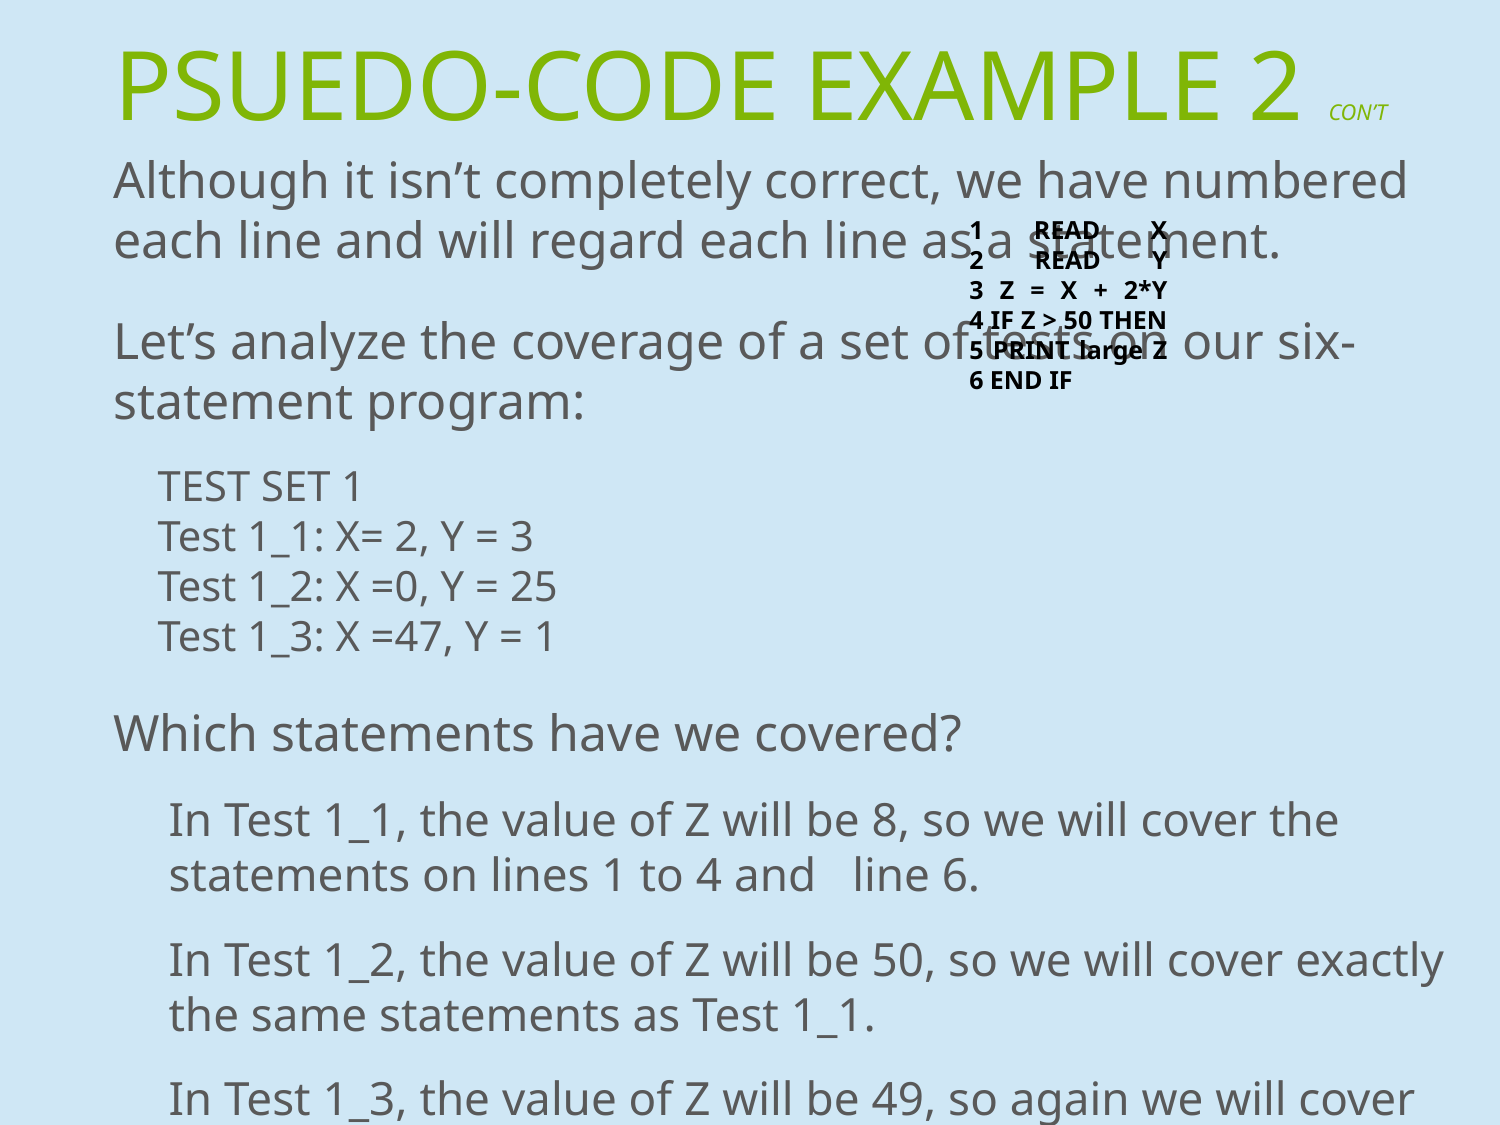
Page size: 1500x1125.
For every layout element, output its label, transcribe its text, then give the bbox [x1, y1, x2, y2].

text_box 1 READ X 2 READ Y 3 Z = X + 2*Y 4 IF Z > 50 THEN 5 PRINT large Z 6 END IF [879, 207, 1183, 432]
list Although it isn’t completely correct, we have numbered each line and will regard each line as a statement. Let’s analyze the coverage of a set of tests on our six-statement program: TEST SET 1 Test 1_1: X= 2, Y = 3 Test 1_2: X =0, Y = 25 Test 1_3: X =47, Y = 1 Which statements have we covered? In Test 1_1, the value of Z will be 8, so we will cover the statements on lines 1 to 4 and line 6. In Test 1_2, the value of Z will be 50, so we will cover exactly the same statements as Test 1_1. In Test 1_3, the value of Z will be 49, so again we will cover the same statements. Since we have covered five out of six statements, we have 83% statement coverage (with three tests). What test would we need in order to cover statement 5, the one statement that we haven’t exercised yet? How about this one: Test 1_4: X = 20, Y = 25 This time the value of Z is 70, so we will print ‘Large Z’ and we will have exercised all six of the statements, so now statement coverage = 100%. Notice that we measured coverage first, and then designed a test to cover the statement that we had not yet covered. Note that Test 1_4 on its own is more effective which helps in achieving 100% statement coverage, than the first three tests together. [41, 140, 1481, 1100]
title PSUEDO-CODE EXAMPLE 2 CON’T [20, 17, 1481, 141]
